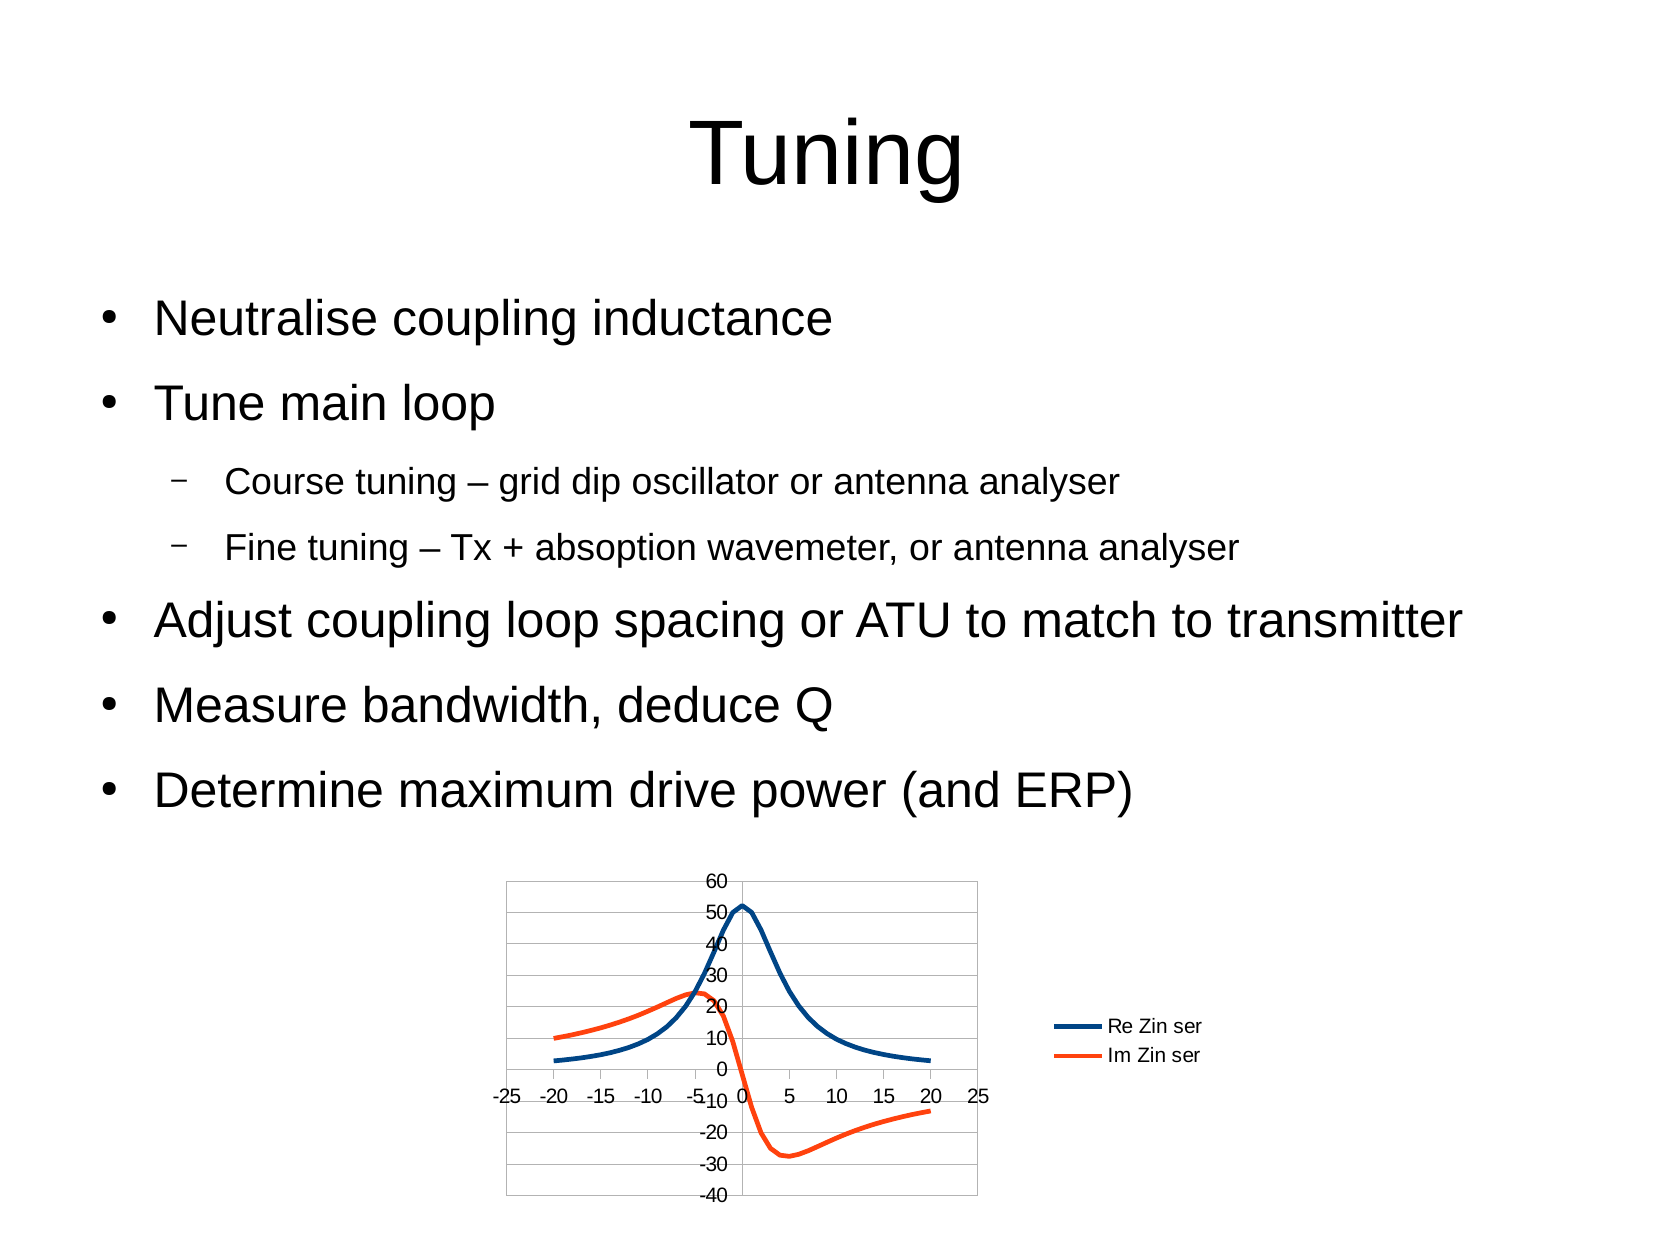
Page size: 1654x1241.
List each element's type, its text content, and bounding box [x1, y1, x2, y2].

chart [448, 842, 1221, 1241]
list Neutralise coupling inductance Tune main loop Course tuning – grid dip oscillator or antenna analyser Fine tuning – Tx + absoption wavemeter, or antenna analyser Adjust coupling loop spacing or ATU to match to transmitter Measure bandwidth, deduce Q Determine maximum drive power (and ERP) [82, 290, 1571, 1010]
title Tuning [82, 49, 1571, 257]
